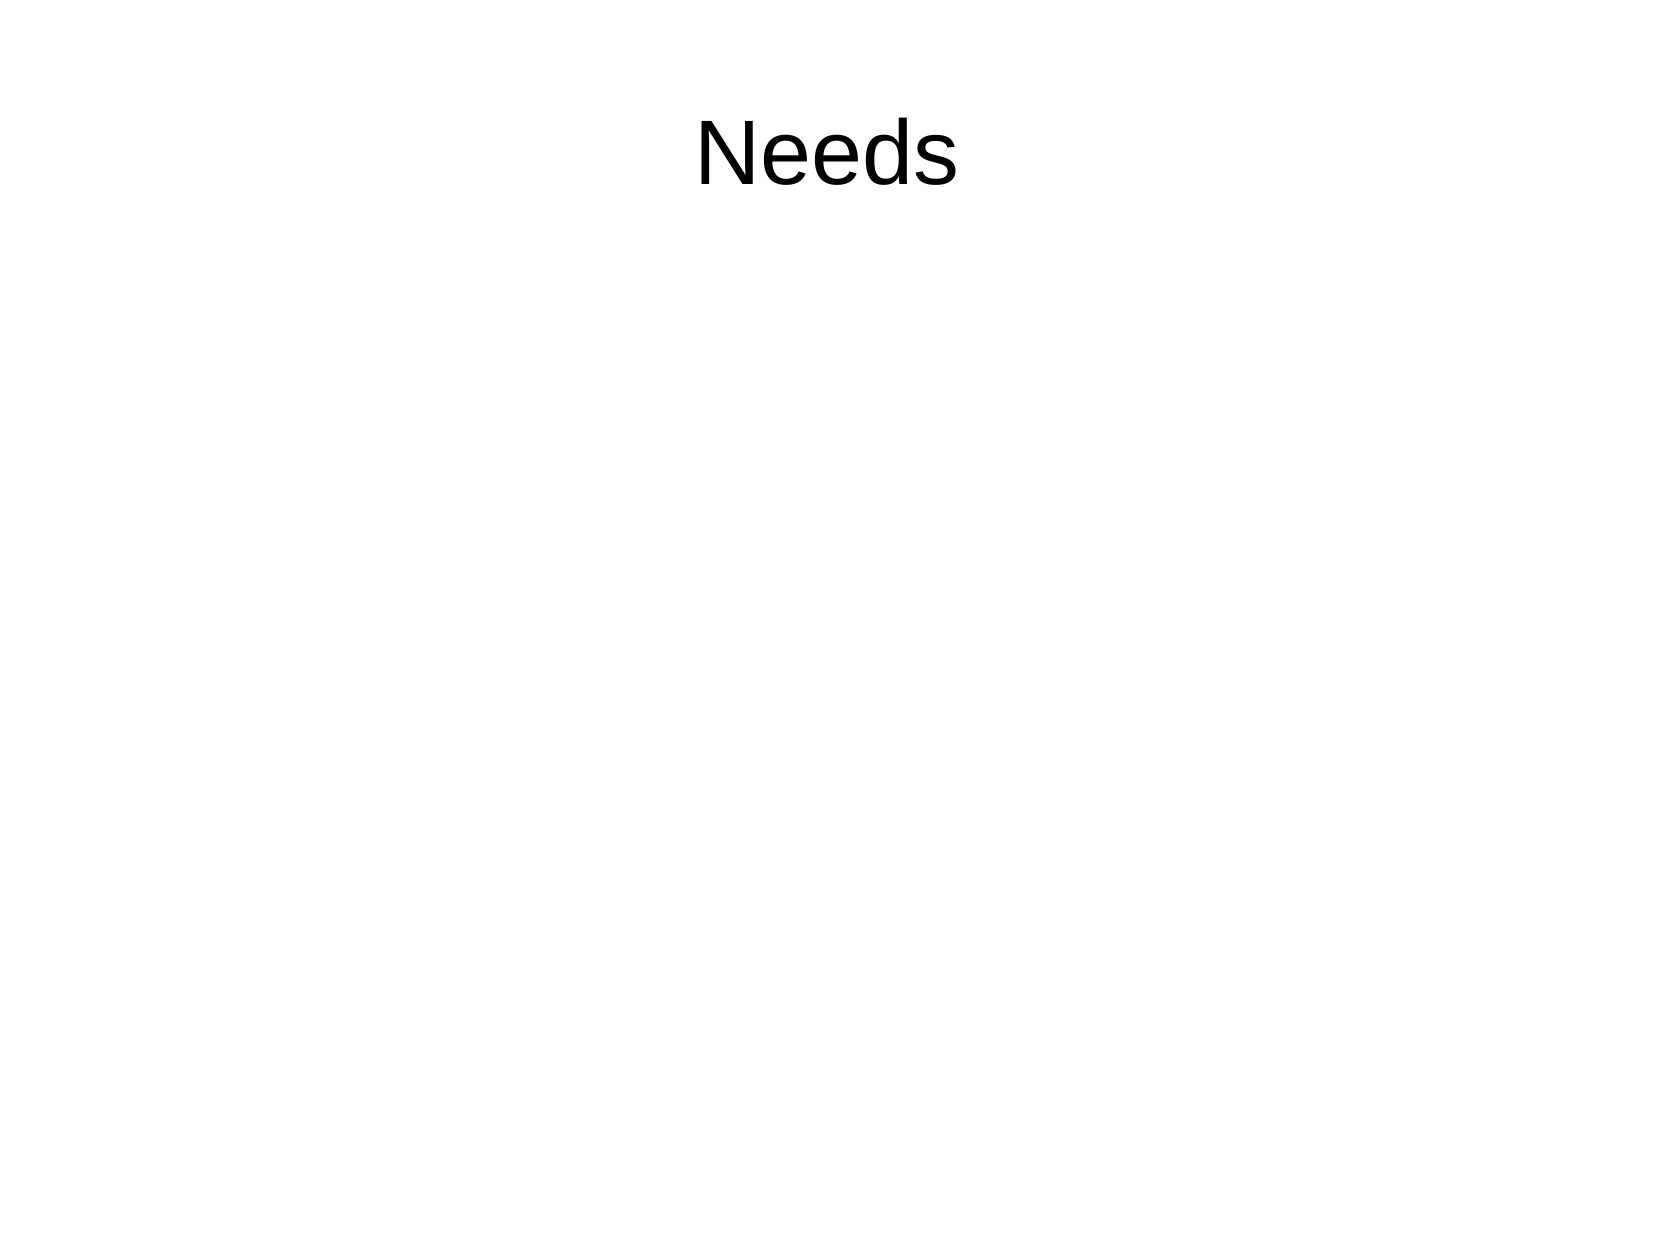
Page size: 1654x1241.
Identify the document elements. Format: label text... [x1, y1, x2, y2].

title Needs [82, 49, 1571, 257]
